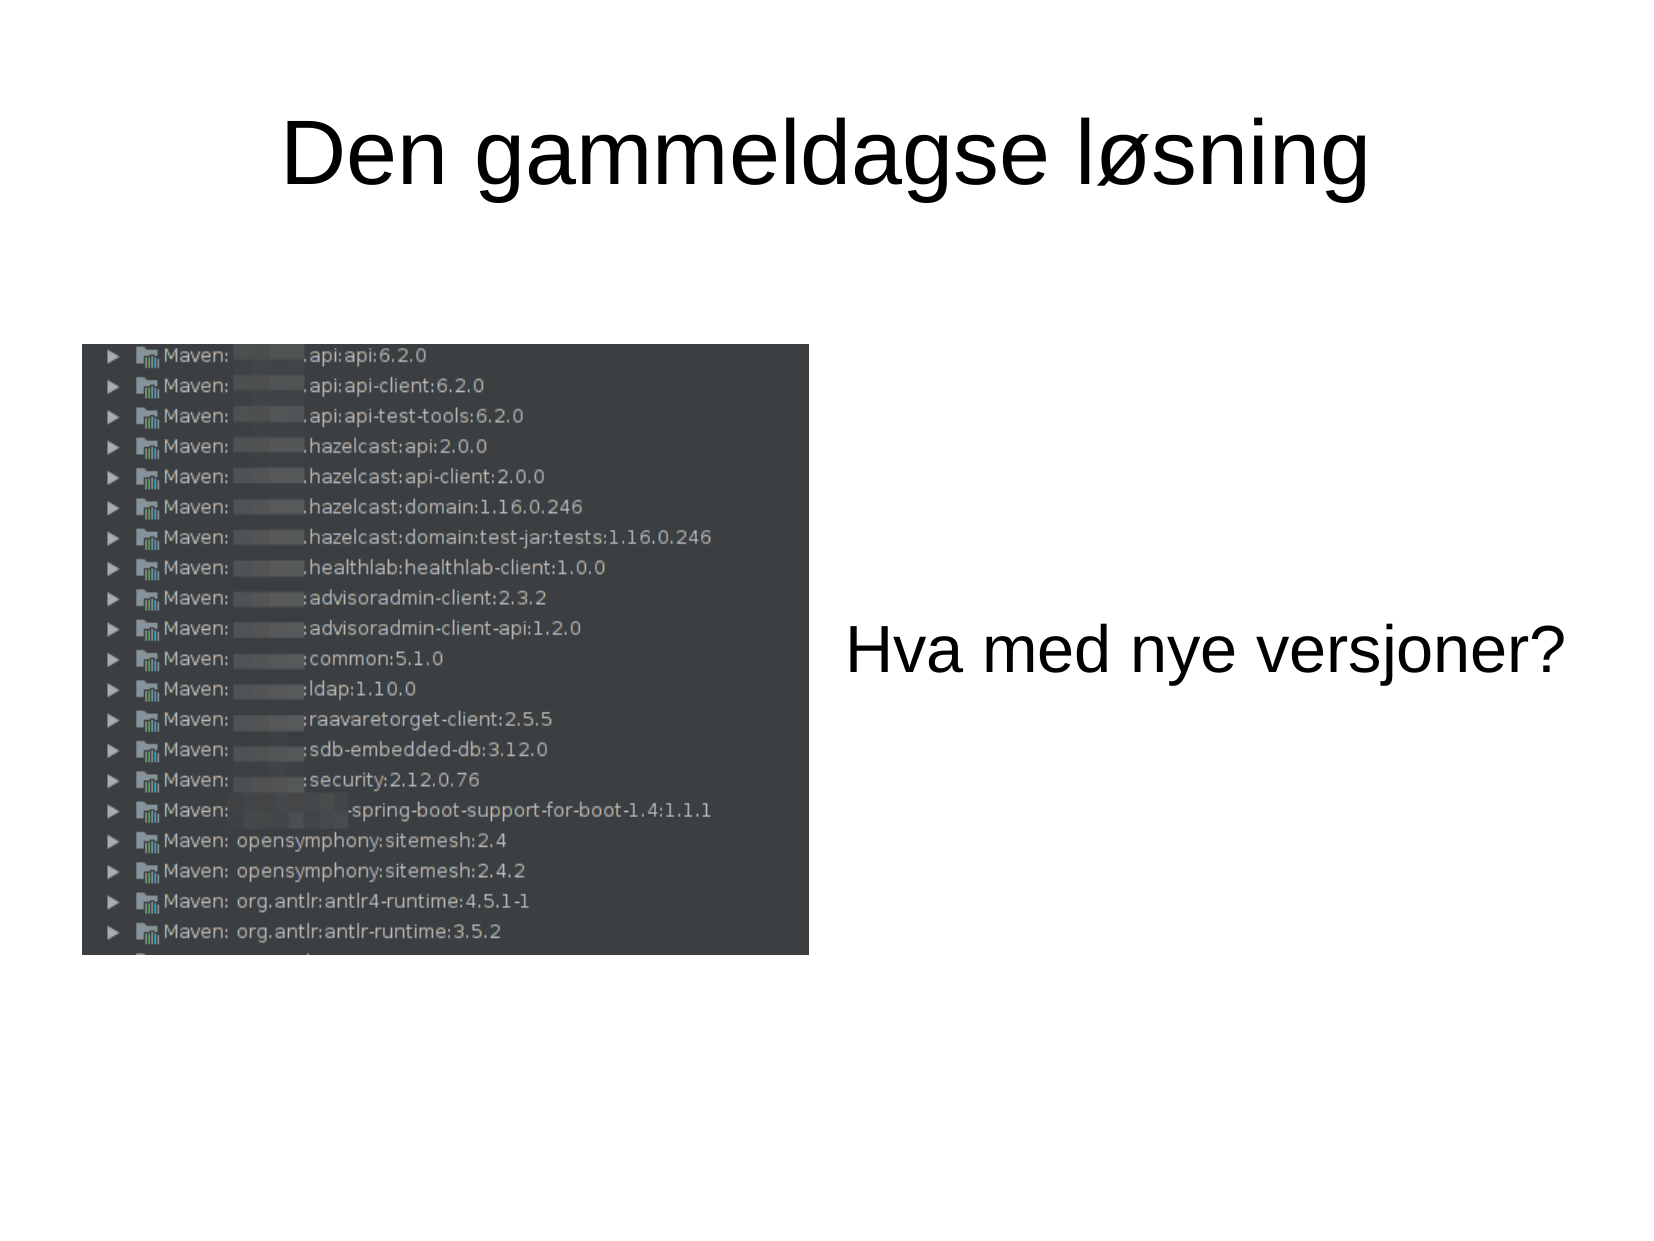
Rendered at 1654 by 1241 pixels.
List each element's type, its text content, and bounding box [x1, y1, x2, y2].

picture [82, 344, 809, 955]
list Hva med nye versjoner? [845, 290, 1572, 1010]
title Den gammeldagse løsning [82, 49, 1571, 257]
